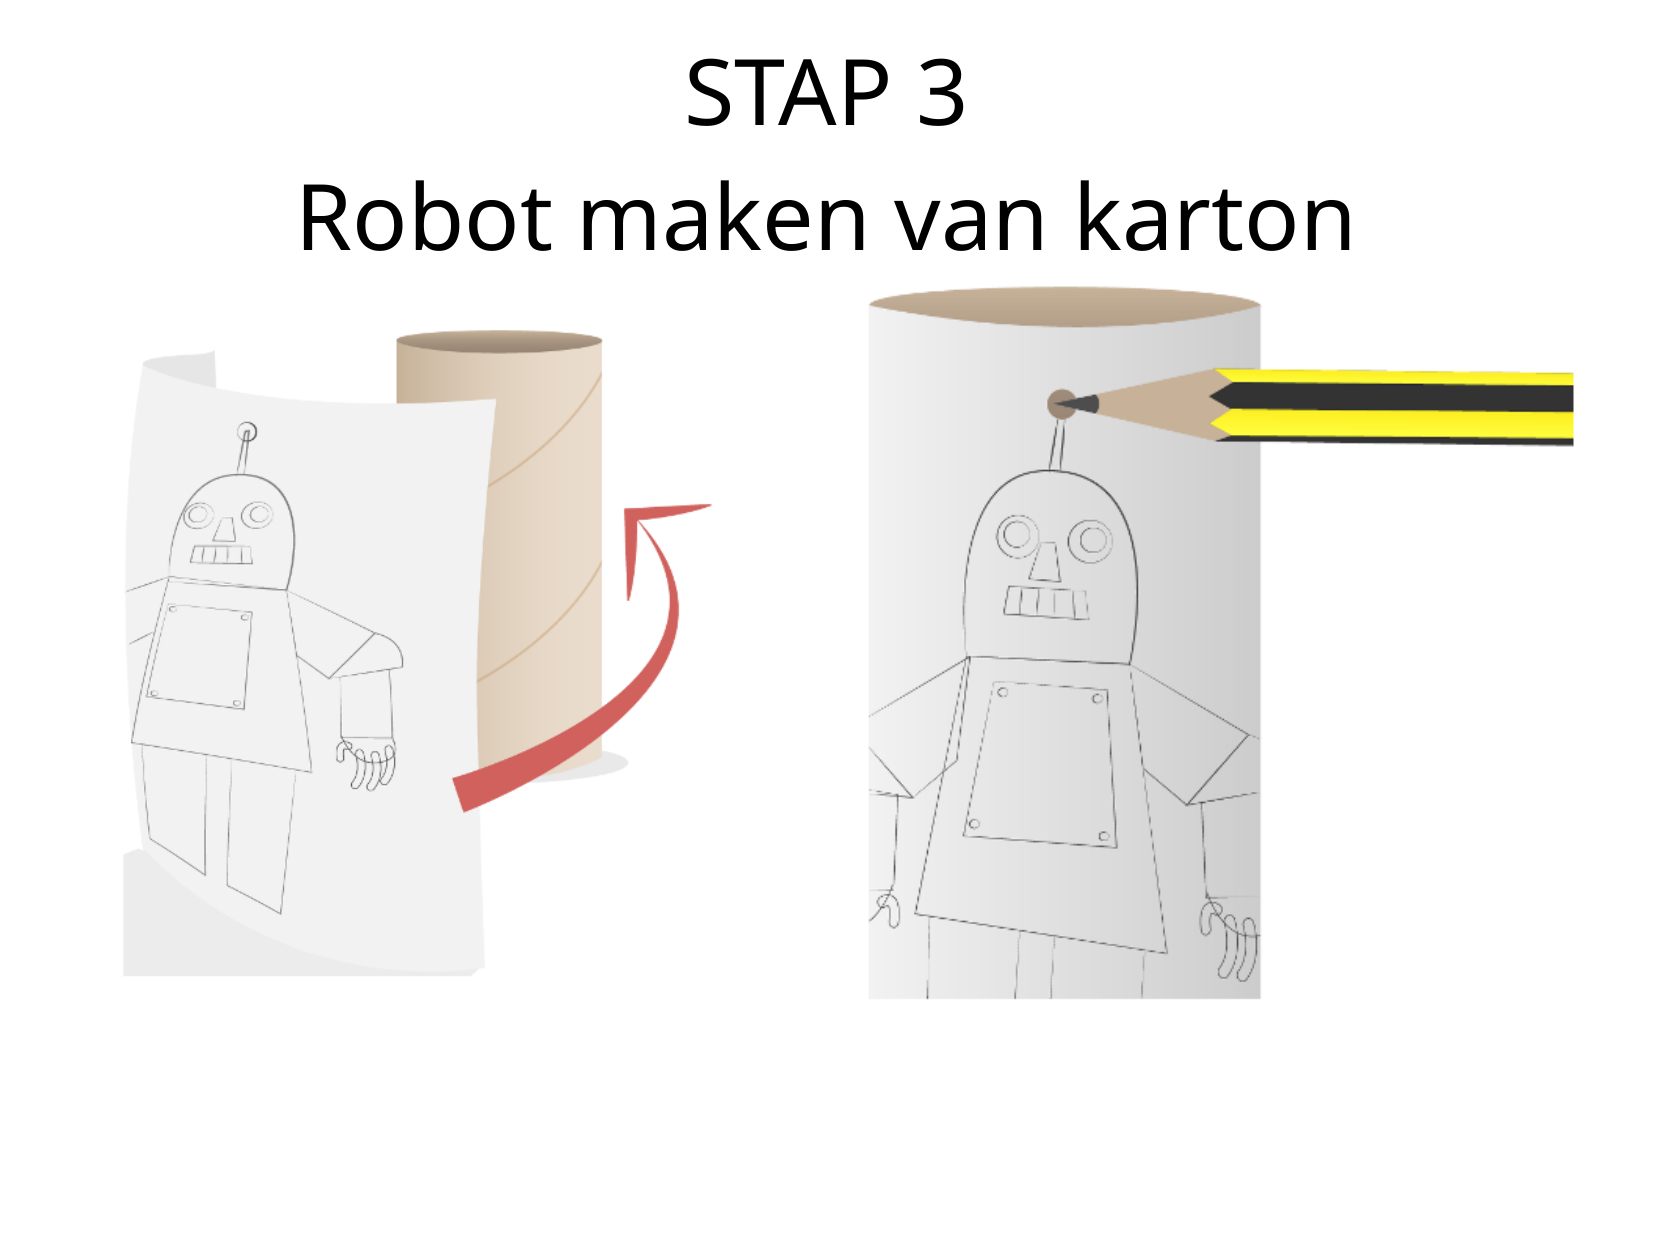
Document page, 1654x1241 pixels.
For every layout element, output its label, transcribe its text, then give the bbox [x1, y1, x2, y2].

title STAP 3 Robot maken van karton [82, 49, 1571, 257]
picture [45, 299, 721, 1006]
picture [797, 254, 1591, 1029]
